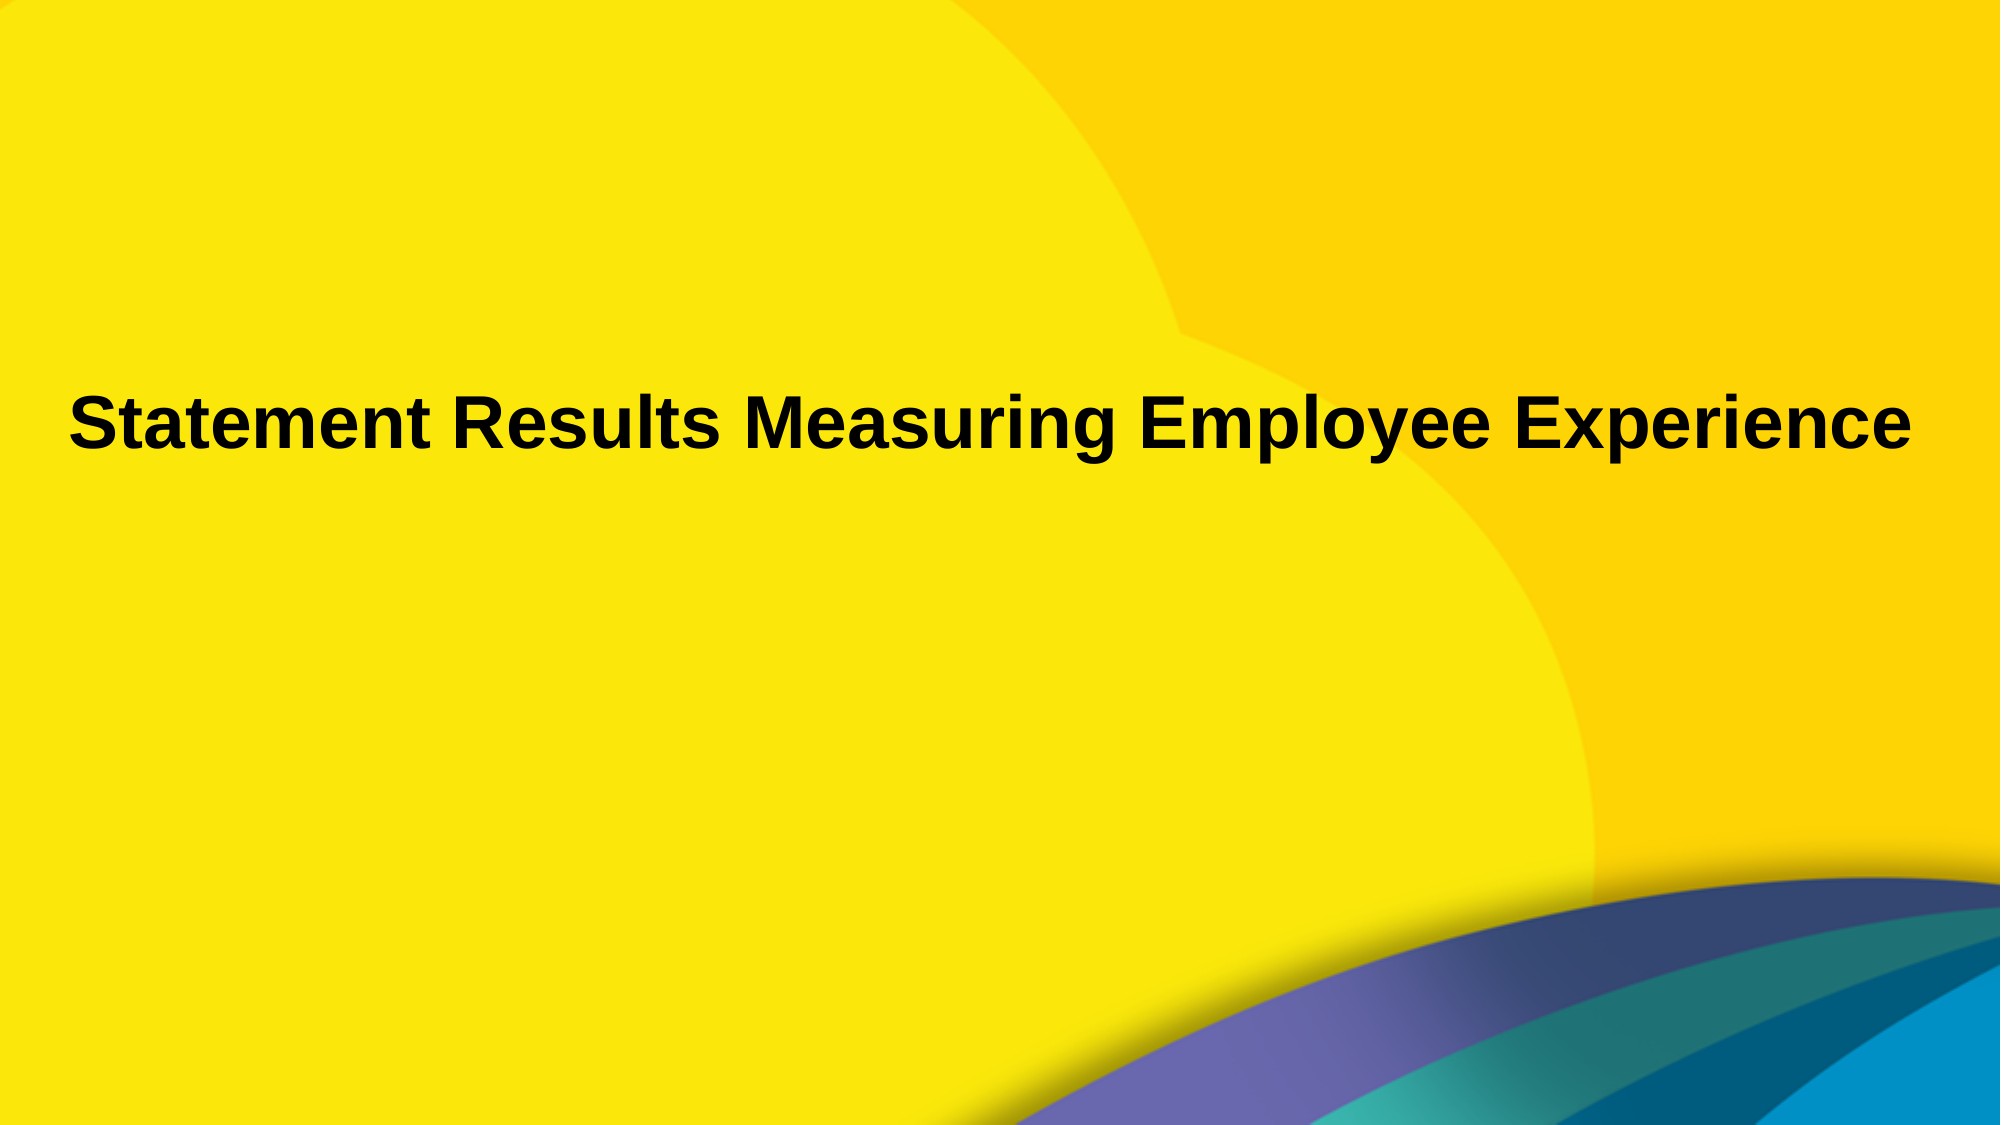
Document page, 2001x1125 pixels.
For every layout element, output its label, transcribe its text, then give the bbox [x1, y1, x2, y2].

text_box Statement Results Measuring Employee Experience [53, 365, 1969, 472]
picture [0, 0, 2000, 1125]
